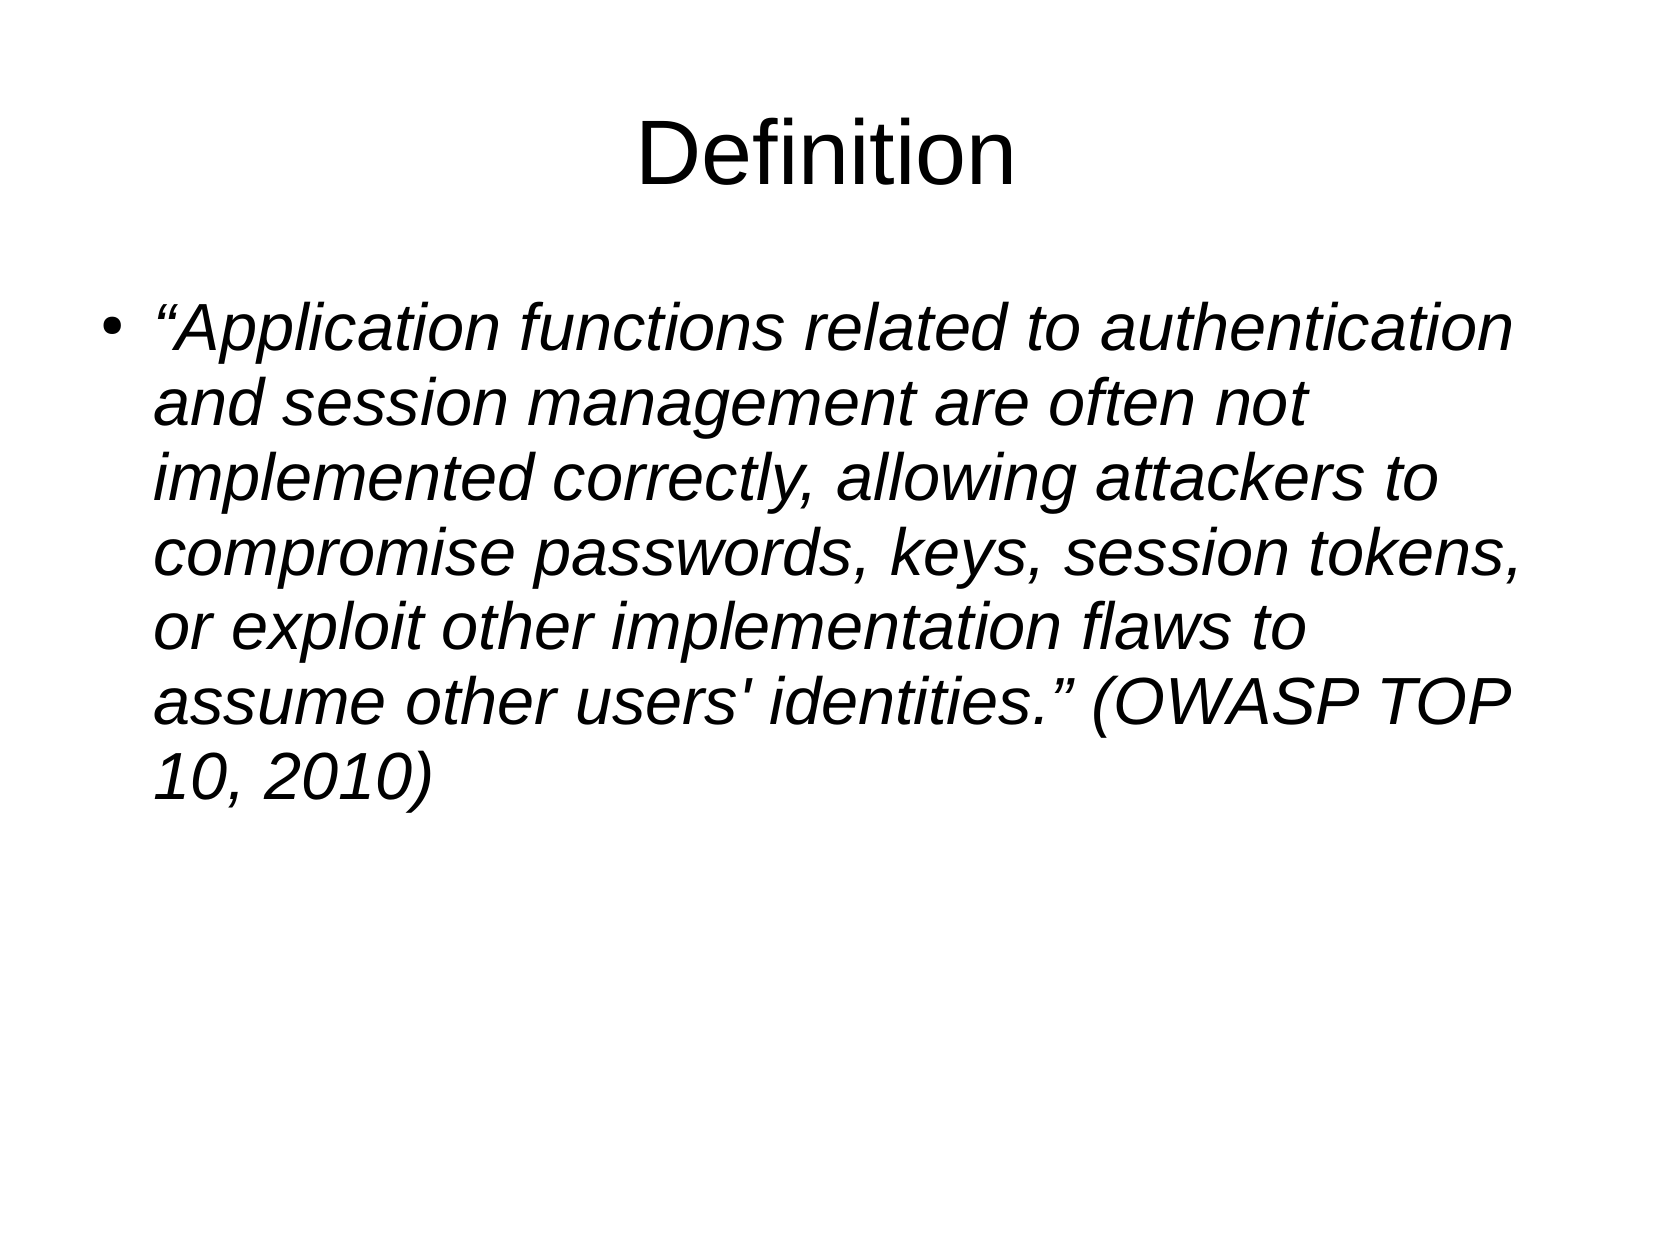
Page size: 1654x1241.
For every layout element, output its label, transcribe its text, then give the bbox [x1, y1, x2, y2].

list “Application functions related to authentication and session management are often not implemented correctly, allowing attackers to compromise passwords, keys, session tokens, or exploit other implementation flaws to assume other users' identities.” (OWASP TOP 10, 2010) [82, 290, 1538, 1010]
title Definition [82, 49, 1571, 257]
